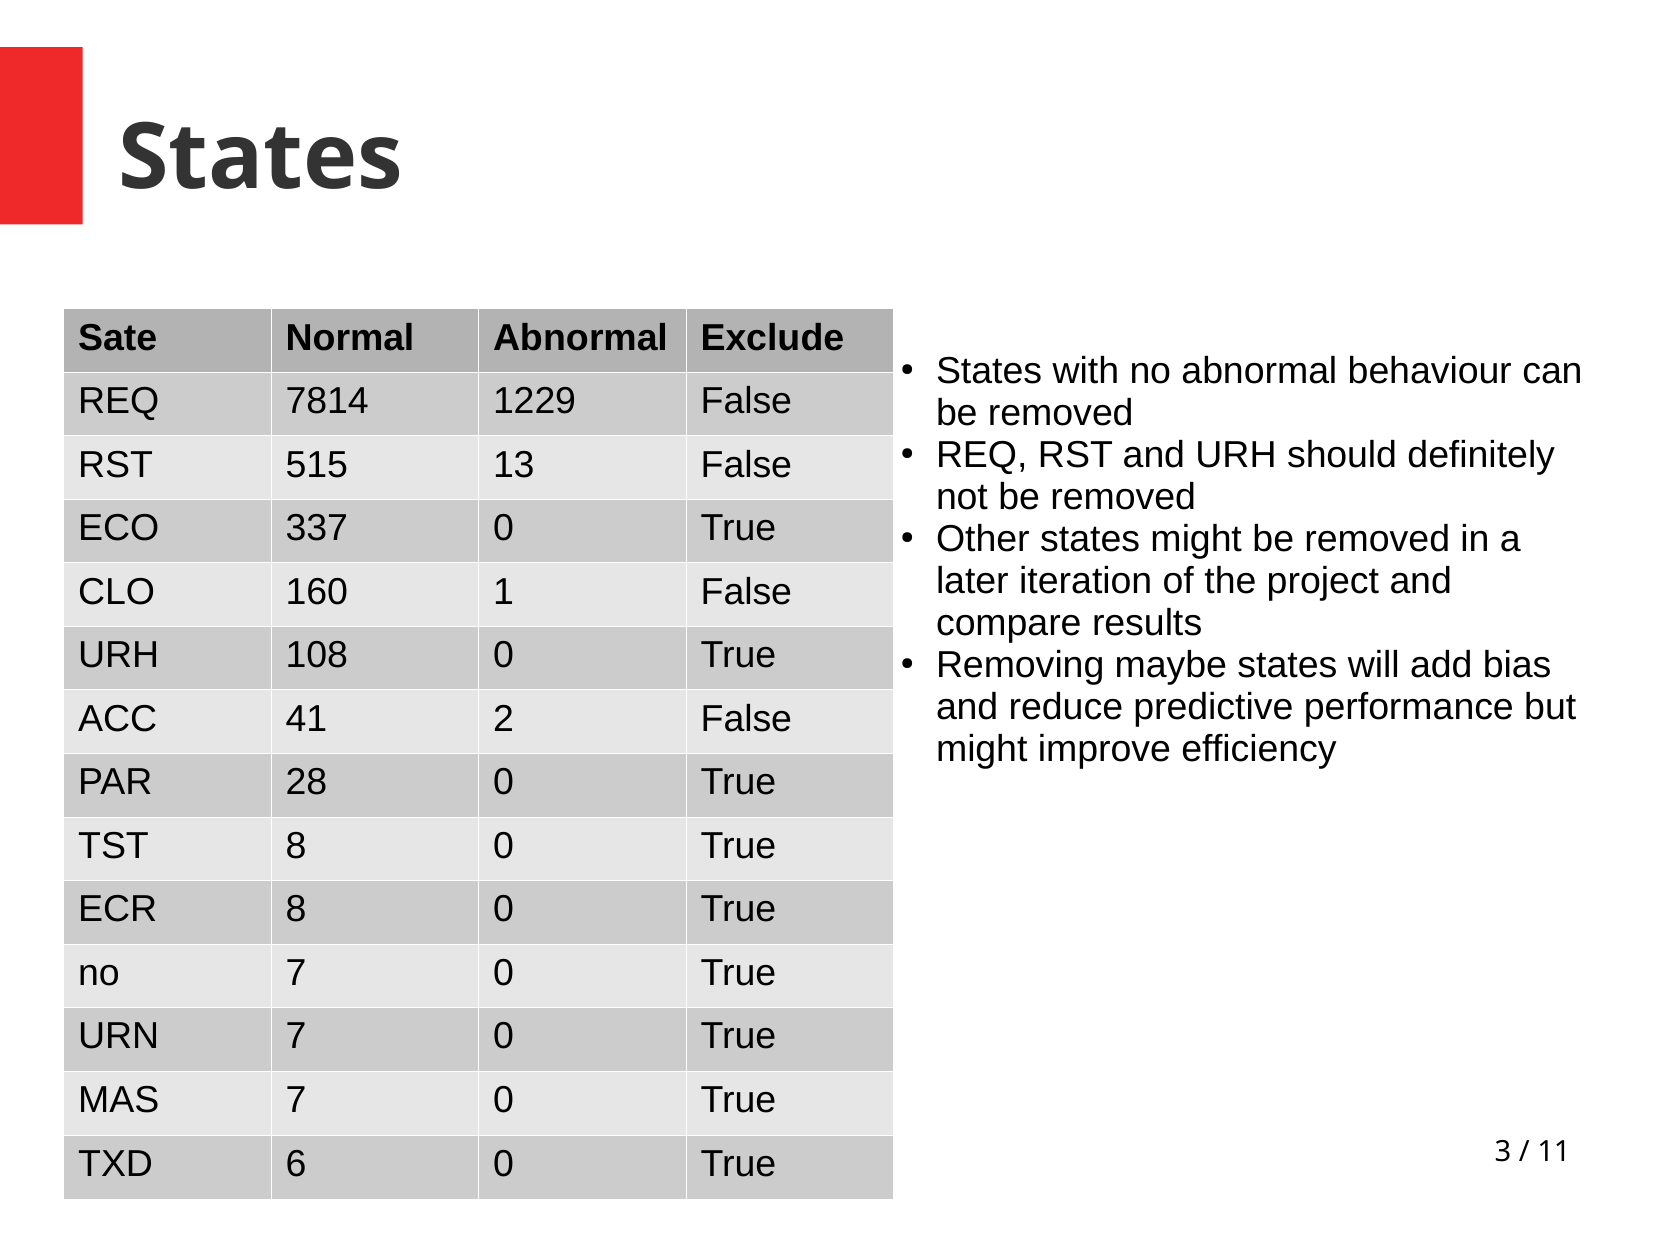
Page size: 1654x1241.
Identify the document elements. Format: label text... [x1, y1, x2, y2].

table_cell TST [64, 818, 271, 880]
table_cell 337 [272, 500, 478, 562]
table_cell False [687, 373, 885, 435]
table_cell 7 [272, 1072, 478, 1135]
table_cell 2 [479, 690, 686, 753]
table_cell 0 [479, 754, 686, 817]
table_cell True [687, 1072, 893, 1135]
table_cell True [687, 754, 893, 817]
table_cell ECO [64, 500, 271, 562]
table_cell TXD [64, 1136, 271, 1199]
table_cell 28 [272, 754, 478, 817]
table_cell 160 [272, 563, 478, 626]
table_cell 13 [479, 436, 686, 499]
table_header Sate [64, 309, 271, 372]
table_cell True [687, 500, 885, 562]
table_cell 8 [272, 818, 478, 880]
table_cell True [687, 627, 885, 689]
table_cell PAR [64, 754, 271, 817]
table_header Normal [272, 309, 478, 372]
table_cell False [687, 563, 885, 626]
table_cell 8 [272, 881, 478, 944]
table_cell 0 [479, 1008, 686, 1071]
title States [118, 49, 1571, 257]
text_box States with no abnormal behaviour can be removed REQ, RST and URH should definitely not be removed Other states might be removed in a later iteration of the project and compare results Removing maybe states will add bias and reduce predictive performance but might improve efficiency [885, 342, 1619, 778]
table_cell 0 [479, 818, 686, 880]
table_cell 0 [479, 500, 686, 562]
table_cell 7 [272, 1008, 478, 1071]
table_cell True [687, 1136, 893, 1199]
table_header Exclude [687, 309, 893, 372]
table_cell no [64, 945, 271, 1007]
table_cell True [687, 818, 893, 880]
table_cell URH [64, 627, 271, 689]
table_cell 0 [479, 1072, 686, 1135]
table_cell False [687, 436, 885, 499]
table_cell 0 [479, 881, 686, 944]
table_cell 1229 [479, 373, 686, 435]
table_cell 6 [272, 1136, 478, 1199]
table_cell True [687, 881, 893, 944]
table_cell 108 [272, 627, 478, 689]
table_cell 0 [479, 627, 686, 689]
table_cell 515 [272, 436, 478, 499]
table_cell MAS [64, 1072, 271, 1135]
table_cell 1 [479, 563, 686, 626]
table_cell 41 [272, 690, 478, 753]
table_cell REQ [64, 373, 271, 435]
table_cell RST [64, 436, 271, 499]
table_cell True [687, 945, 893, 1007]
table_cell URN [64, 1008, 271, 1071]
table_cell False [687, 690, 885, 753]
table_cell 0 [479, 945, 686, 1007]
table_cell ACC [64, 690, 271, 753]
table_cell True [687, 1008, 893, 1071]
table_header Abnormal [479, 309, 686, 372]
table_cell 7 [272, 945, 478, 1007]
table_cell 7814 [272, 373, 478, 435]
table_cell ECR [64, 881, 271, 944]
table_cell 0 [479, 1136, 686, 1199]
table_cell CLO [64, 563, 271, 626]
